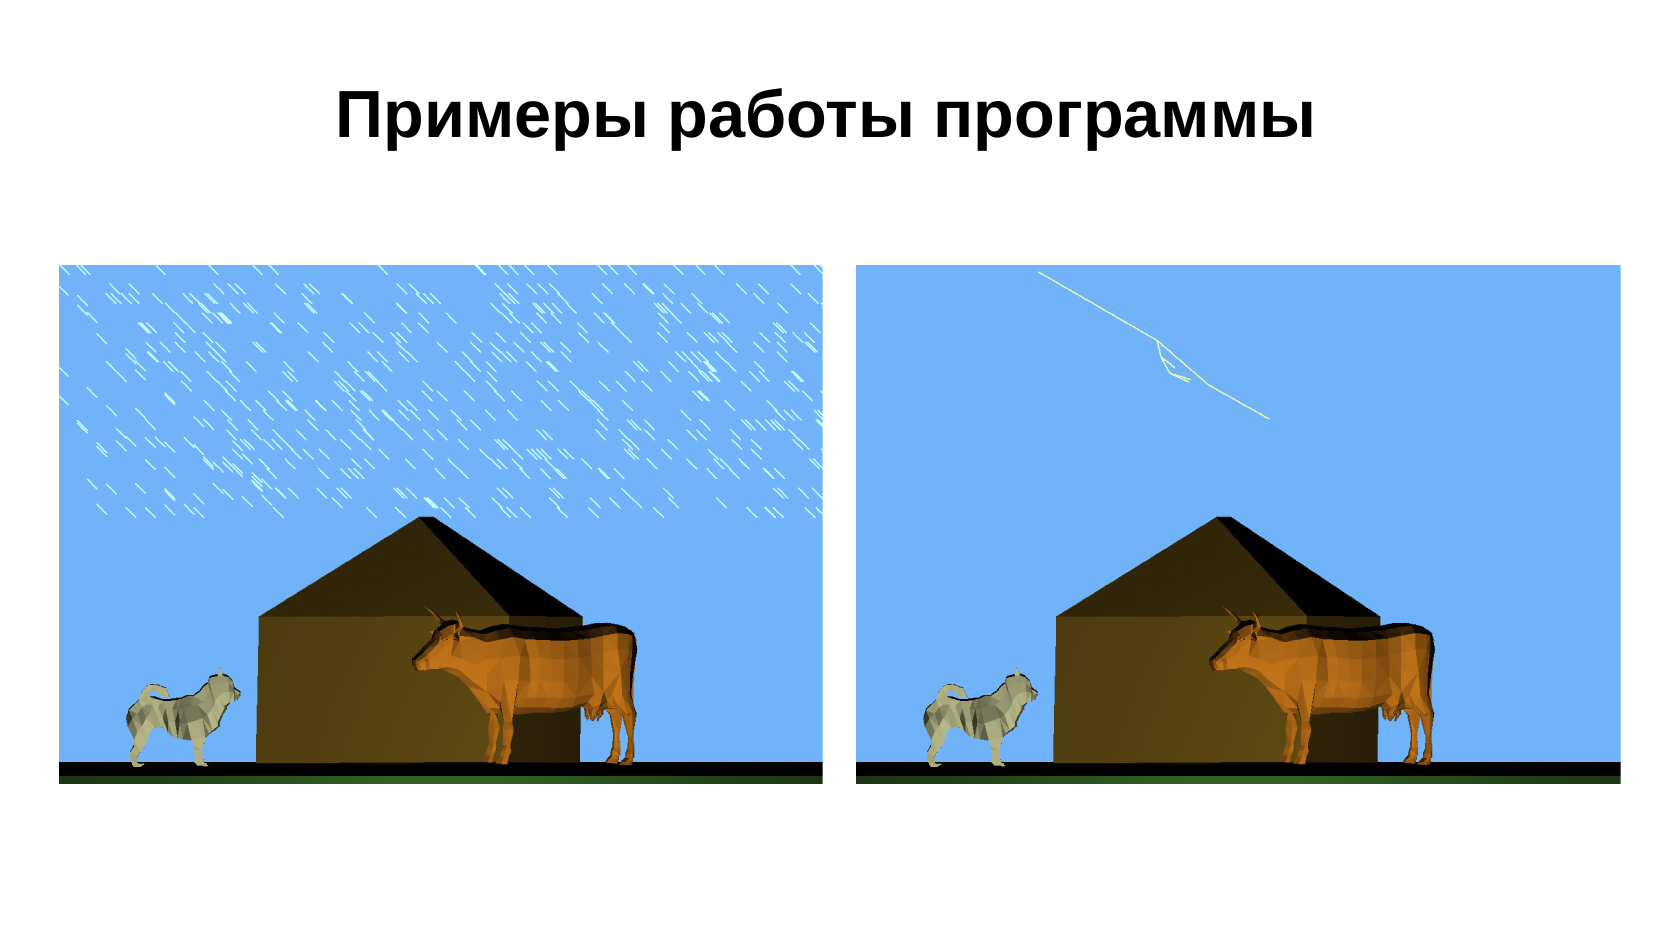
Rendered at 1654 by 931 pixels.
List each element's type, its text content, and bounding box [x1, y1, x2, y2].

picture [856, 265, 1625, 786]
title Примеры работы программы [82, 37, 1571, 193]
picture [59, 265, 827, 786]
